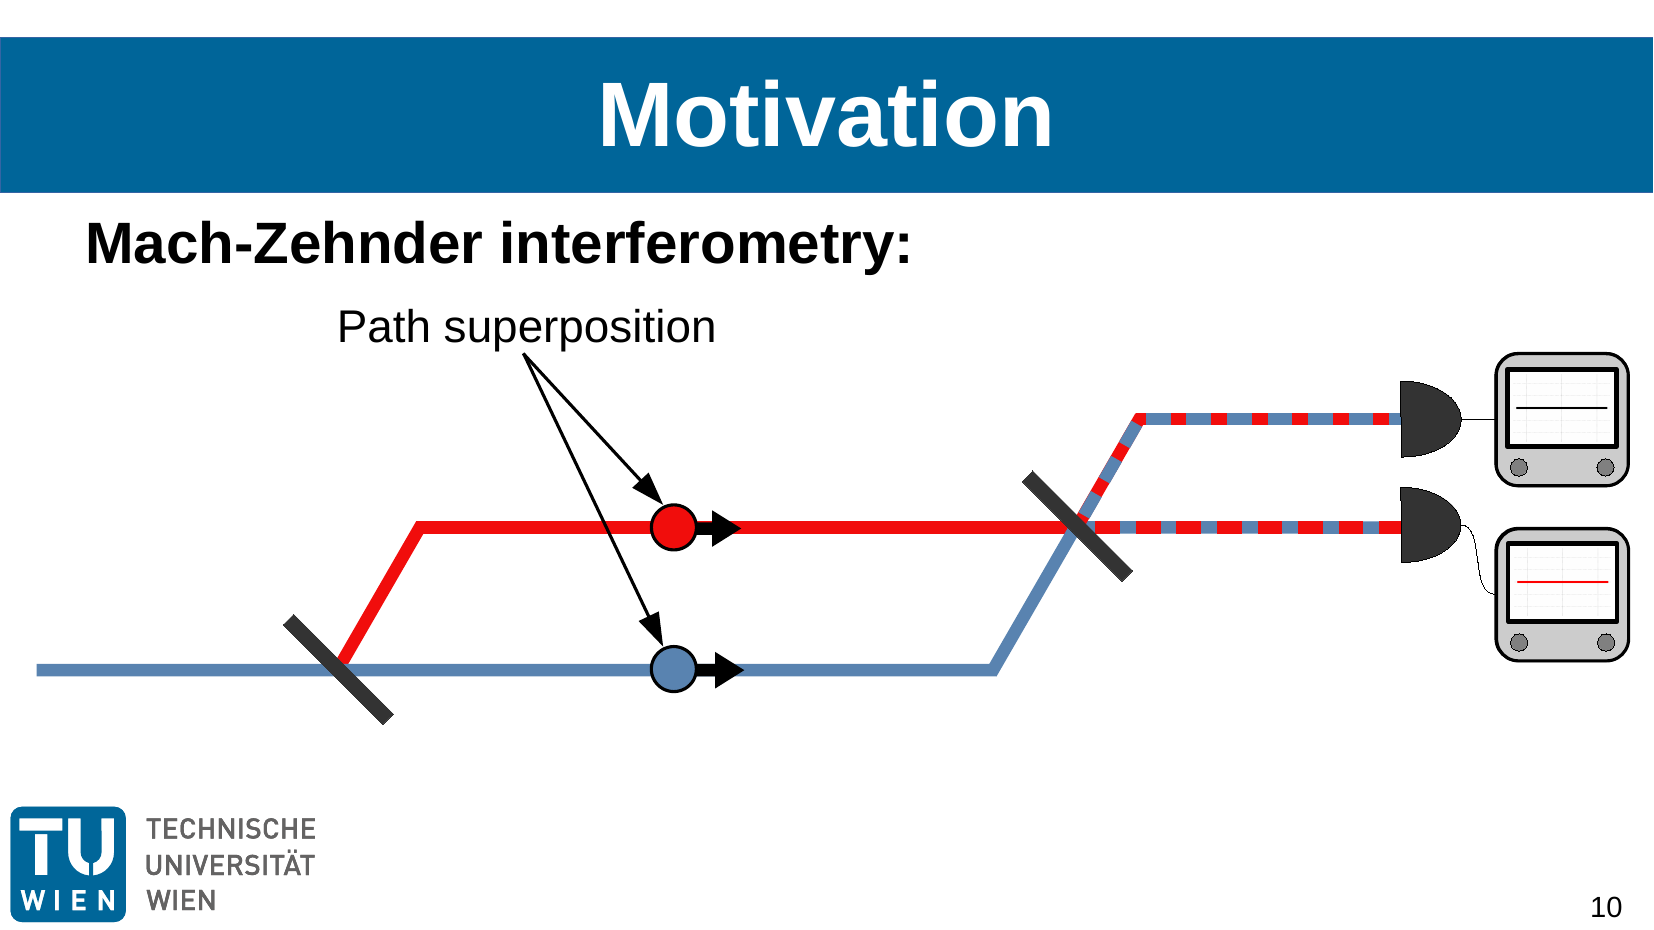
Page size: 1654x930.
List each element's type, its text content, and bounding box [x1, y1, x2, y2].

picture [1509, 371, 1614, 445]
text_box [1495, 528, 1629, 661]
text_box [1495, 353, 1629, 486]
text_box [1400, 487, 1461, 563]
text_box [1400, 381, 1462, 458]
text_box [651, 646, 697, 692]
text_box [651, 504, 697, 550]
text_box [283, 614, 394, 725]
list Mach-Zehnder interferometry: [85, 210, 975, 285]
title Motivation [0, 37, 1653, 193]
picture [1510, 546, 1615, 619]
text_box [1022, 470, 1133, 582]
text_box Path superposition [322, 293, 732, 360]
